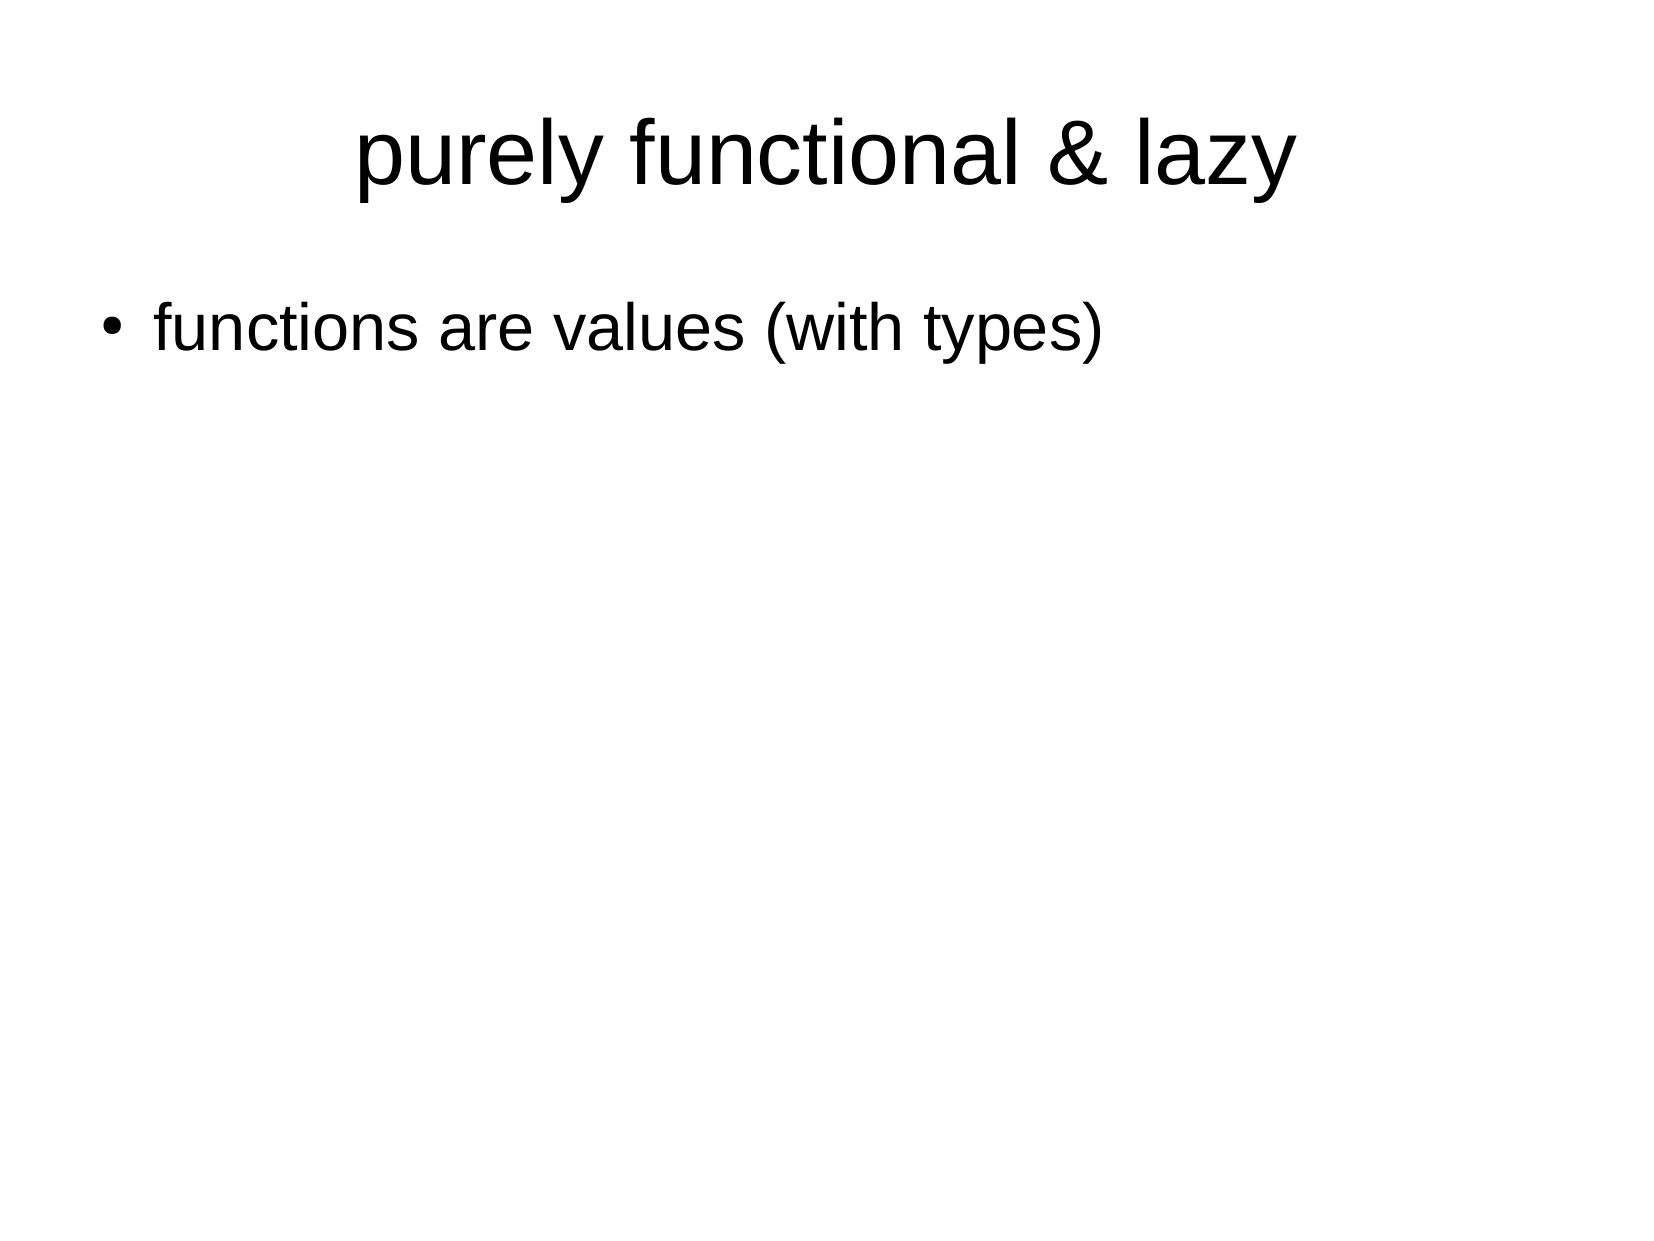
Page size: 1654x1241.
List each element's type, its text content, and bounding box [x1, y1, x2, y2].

title purely functional & lazy [82, 49, 1571, 257]
list functions are values (with types) [82, 290, 1571, 1109]
